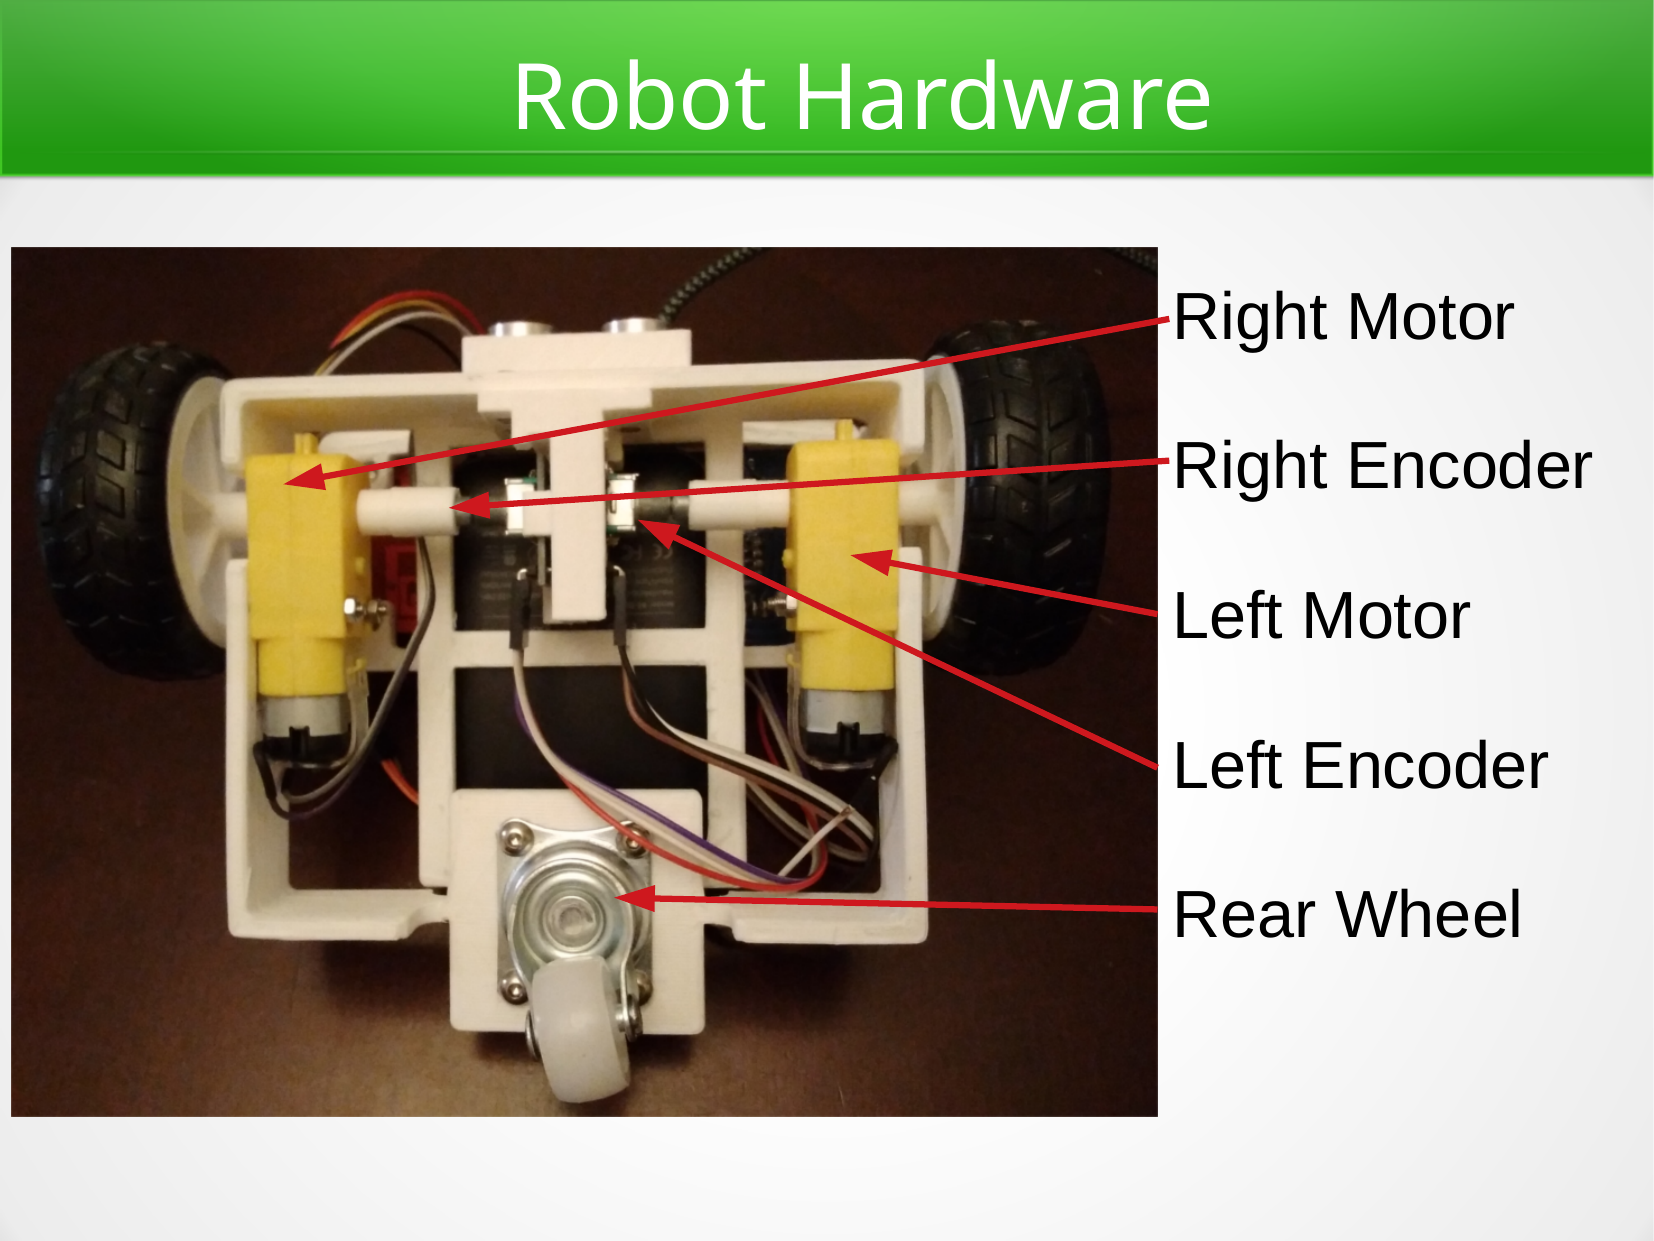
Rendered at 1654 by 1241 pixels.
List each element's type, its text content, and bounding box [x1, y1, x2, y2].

text_box Right Motor Right Encoder Left Motor Left Encoder Rear Wheel [1157, 271, 1654, 960]
title Robot Hardware [118, 23, 1607, 166]
picture [0, 0, 1654, 1241]
